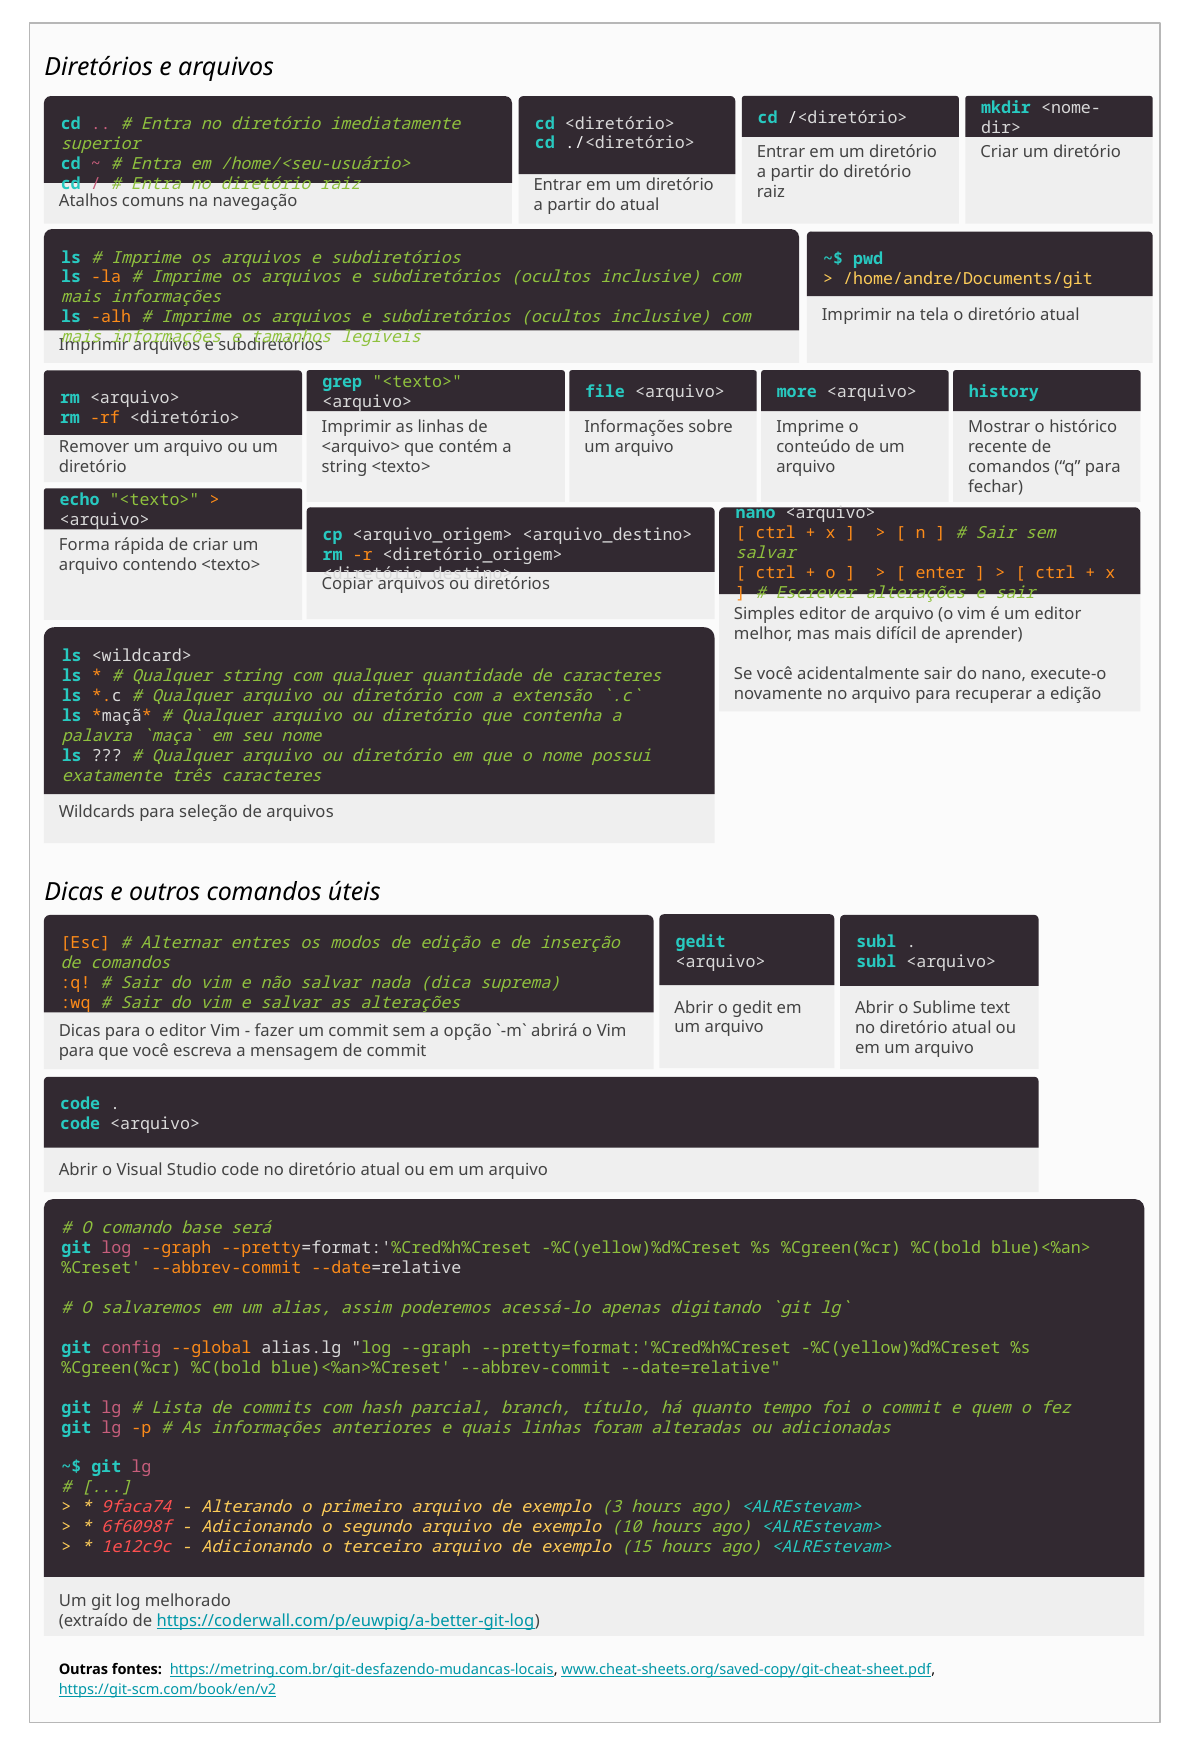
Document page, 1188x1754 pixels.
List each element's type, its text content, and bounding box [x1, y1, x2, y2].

text_box Abrir o gedit em um arquivo [659, 986, 835, 1069]
text_box Imprime o conteúdo de um arquivo [761, 412, 949, 502]
text_box subl . subl <arquivo> [840, 914, 1039, 986]
text_box # O comando base será git log --graph --pretty=format:'%Cred%h%Creset -%C(yellow)%d%Creset %s %Cgreen(%cr) %C(bold blue)<%an>%Creset' --abbrev-commit --date=relative # O salvaremos em um alias, assim poderemos acessá-lo apenas digitando `git lg` git config --global alias.lg "log --graph --pretty=format:'%Cred%h%Creset -%C(yellow)%d%Creset %s %Cgreen(%cr) %C(bold blue)<%an>%Creset' --abbrev-commit --date=relative" git lg # Lista de commits com hash parcial, branch, título, há quanto tempo foi o commit e quem o fez git lg -p # As informações anteriores e quais linhas foram alteradas ou adicionadas ~$ git lg # [...] > * 9faca74 - Alterando o primeiro arquivo de exemplo (3 hours ago) <ALREstevam> > * 6f6098f - Adicionando o segundo arquivo de exemplo (10 hours ago) <ALREstevam> > * 1e12c9c - Adicionando o terceiro arquivo de exemplo (15 hours ago) <ALREstevam> [43, 1199, 1145, 1577]
text_box cd .. # Entra no diretório imediatamente superior cd ~ # Entra em /home/<seu-usuário> cd / # Entra no diretório raiz [43, 95, 513, 183]
text_box cd /<diretório> [741, 95, 959, 137]
text_box Informações sobre um arquivo [569, 412, 757, 502]
text_box Simples editor de arquivo (o vim é um editor melhor, mas mais difícil de aprender) Se você acidentalmente sair do nano, execute-o novamente no arquivo para recuperar a edição [719, 595, 1141, 712]
text_box Forma rápida de criar um arquivo contendo <texto> [43, 530, 303, 620]
text_box Outras fontes: https://metring.com.br/git-desfazendo-mudancas-locais, www.cheat-sheets.org/saved-copy/git-cheat-sheet.pdf, https://git-scm.com/book/en/v2 [43, 1645, 1092, 1680]
text_box Atalhos comuns na navegação [43, 183, 512, 224]
text_box Imprimir arquivos e subdiretórios [43, 331, 800, 363]
text_box Entrar em um diretório a partir do atual [518, 175, 736, 224]
text_box cp <arquivo_origem> <arquivo_destino> rm -r <diretório_origem> <diretório_destino> [306, 507, 715, 572]
text_box cd <diretório> cd ./<diretório> [518, 96, 736, 175]
text_box ~$ pwd > /home/andre/Documents/git [806, 231, 1153, 297]
text_box Wildcards para seleção de arquivos [43, 795, 715, 844]
text_box Um git log melhorado (extraído de https://coderwall.com/p/euwpig/a-better-git-log) [43, 1577, 1145, 1636]
text_box mkdir <nome-dir> [965, 95, 1153, 137]
text_box Diretórios e arquivos [29, 35, 619, 75]
text_box Remover um arquivo ou um diretório [43, 435, 303, 483]
text_box ls # Imprime os arquivos e subdiretórios ls -la # Imprime os arquivos e subdiretórios (ocultos inclusive) com mais informações ls -alh # Imprime os arquivos e subdiretórios (ocultos inclusive) com mais informações e tamanhos legíveis [43, 228, 800, 331]
text_box Dicas para o editor Vim - fazer um commit sem a opção `-m` abrirá o Vim para que você escreva a mensagem de commit [43, 1013, 654, 1070]
text_box code . code <arquivo> [43, 1076, 1039, 1148]
text_box grep "<texto>" <arquivo> [306, 370, 565, 412]
text_box echo "<texto>" > <arquivo> [43, 488, 303, 530]
text_box Dicas e outros comandos úteis [29, 860, 619, 901]
text_box nano <arquivo> [ ctrl + x ] > [ n ] # Sair sem salvar [ ctrl + o ] > [ enter ] > [ ctrl + x ] # Escrever alterações e sair [719, 507, 1141, 595]
text_box Mostrar o histórico recente de comandos (“q” para fechar) [953, 412, 1141, 502]
text_box Imprimir na tela o diretório atual [806, 297, 1153, 363]
text_box ls <wildcard> ls * # Qualquer string com qualquer quantidade de caracteres ls *.c # Qualquer arquivo ou diretório com a extensão `.c` ls *maçã* # Qualquer arquivo ou diretório que contenha a palavra `maça` em seu nome ls ??? # Qualquer arquivo ou diretório em que o nome possui exatamente três caracteres [43, 627, 715, 795]
text_box history [953, 370, 1141, 412]
text_box more <arquivo> [761, 370, 949, 412]
text_box Abrir o Visual Studio code no diretório atual ou em um arquivo [43, 1148, 1039, 1193]
text_box [Esc] # Alternar entres os modos de edição e de inserção de comandos :q! # Sair do vim e não salvar nada (dica suprema) :wq # Sair do vim e salvar as alterações [43, 914, 654, 1013]
text_box gedit <arquivo> [659, 914, 835, 986]
text_box Abrir o Sublime text no diretório atual ou em um arquivo [840, 986, 1039, 1069]
text_box Imprimir as linhas de <arquivo> que contém a string <texto> [306, 412, 565, 502]
text_box rm <arquivo> rm -rf <diretório> [43, 370, 303, 435]
text_box Criar um diretório [965, 137, 1153, 224]
text_box Entrar em um diretório a partir do diretório raiz [741, 137, 959, 224]
text_box file <arquivo> [569, 370, 757, 412]
text_box Copiar arquivos ou diretórios [306, 572, 715, 620]
